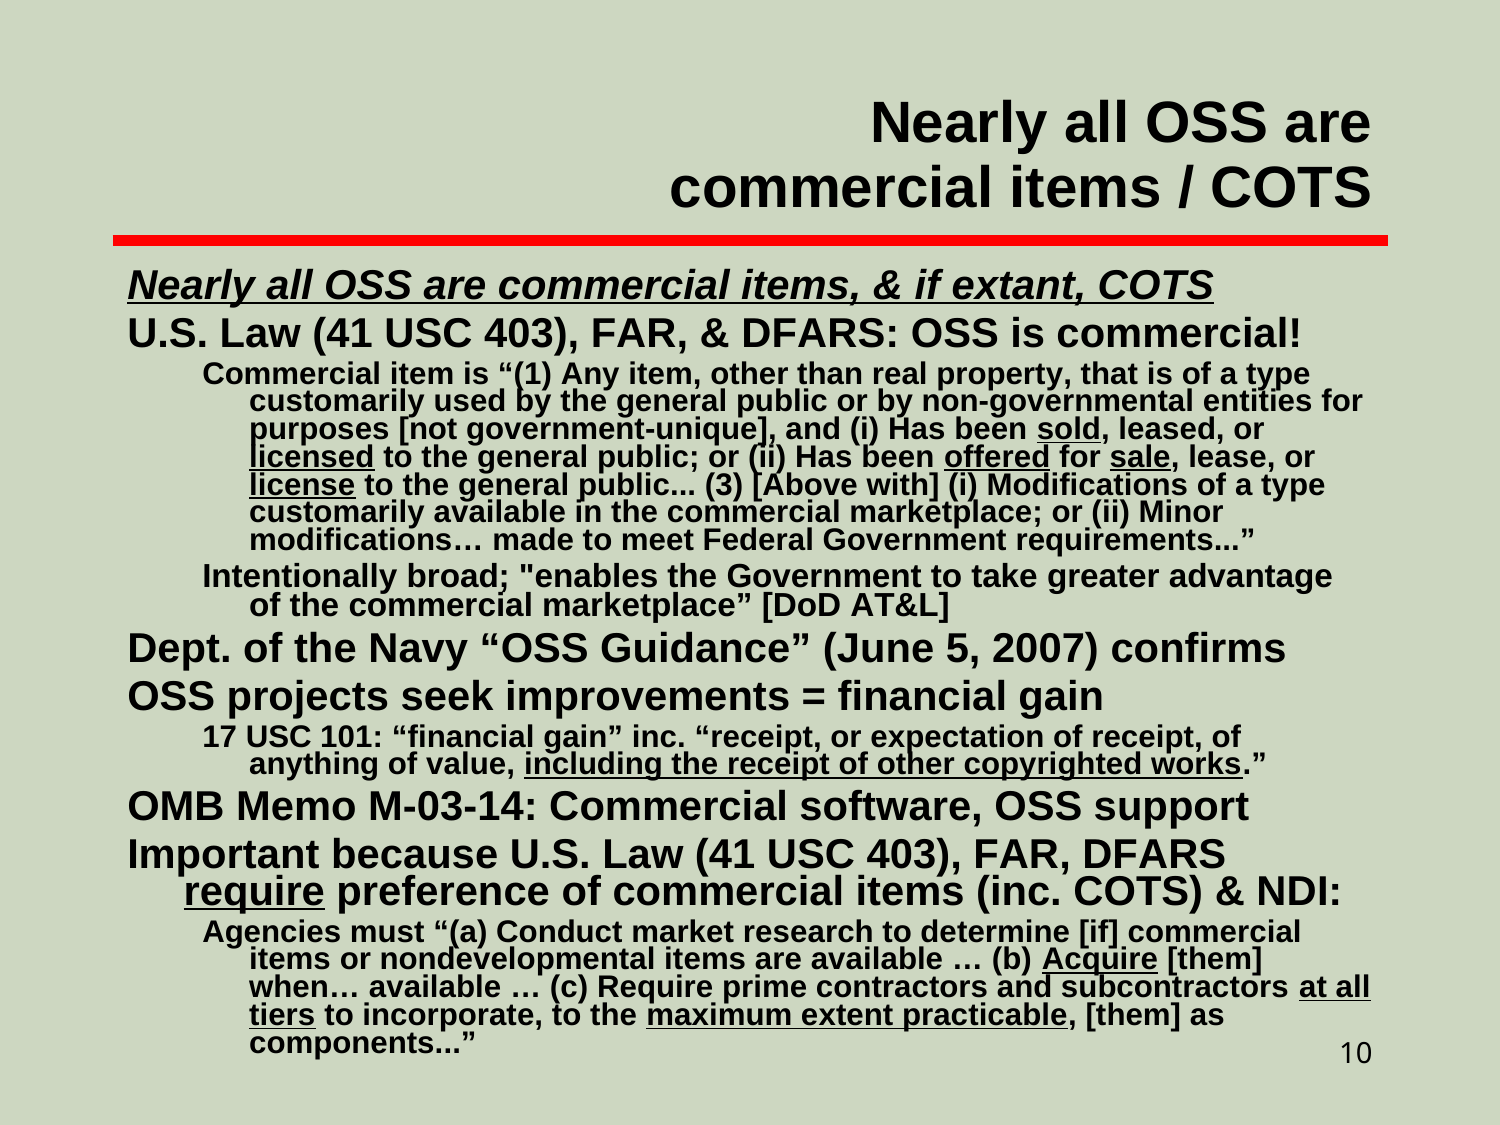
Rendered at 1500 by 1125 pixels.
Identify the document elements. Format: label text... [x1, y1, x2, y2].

list Nearly all OSS are commercial items, & if extant, COTS U.S. Law (41 USC 403), FAR, & DFARS: OSS is commercial! Commercial item is “(1) Any item, other than real property, that is of a type customarily used by the general public or by non-governmental entities for purposes [not government-unique], and (i) Has been sold, leased, or licensed to the general public; or (ii) Has been offered for sale, lease, or license to the general public... (3) [Above with] (i) Modifications of a type customarily available in the commercial marketplace; or (ii) Minor modifications… made to meet Federal Government requirements...” Intentionally broad; "enables the Government to take greater advantage of the commercial marketplace” [DoD AT&L] Dept. of the Navy “OSS Guidance” (June 5, 2007) confirms OSS projects seek improvements = financial gain 17 USC 101: “financial gain” inc. “receipt, or expectation of receipt, of anything of value, including the receipt of other copyrighted works.” OMB Memo M-03-14: Commercial software, OSS support Important because U.S. Law (41 USC 403), FAR, DFARS require preference of commercial items (inc. COTS) & NDI: Agencies must “(a) Conduct market research to determine [if] commercial items or nondevelopmental items are available … (b) Acquire [them] when… available … (c) Require prime contractors and subcontractors at all tiers to incorporate, to the maximum extent practicable, [them] as components...” [112, 262, 1388, 1088]
title Nearly all OSS are commercial items / COTS [337, 81, 1388, 228]
